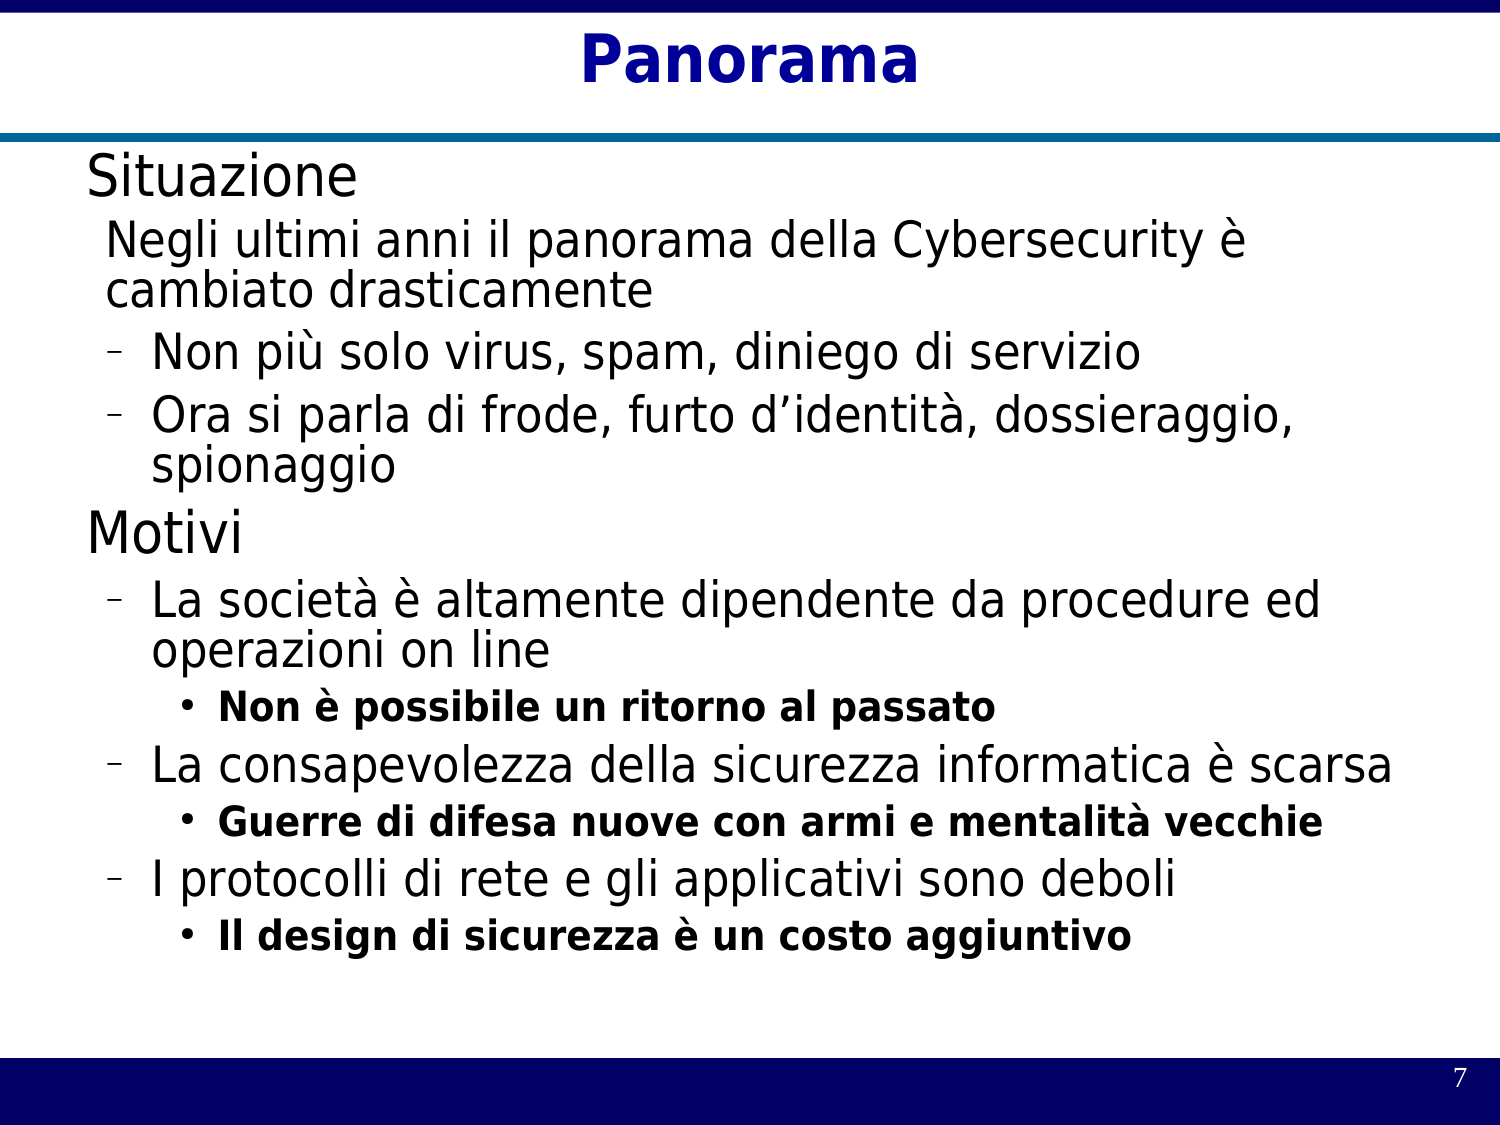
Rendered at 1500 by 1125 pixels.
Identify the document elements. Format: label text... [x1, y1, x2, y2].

list Situazione Negli ultimi anni il panorama della Cybersecurity è cambiato drasticamente Non più solo virus, spam, diniego di servizio Ora si parla di frode, furto d’identità, dossieraggio, spionaggio Motivi La società è altamente dipendente da procedure ed operazioni on line Non è possibile un ritorno al passato La consapevolezza della sicurezza informatica è scarsa Guerre di difesa nuove con armi e mentalità vecchie I protocolli di rete e gli applicativi sono deboli Il design di sicurezza è un costo aggiuntivo [30, 149, 1471, 1021]
title Panorama [30, 0, 1471, 126]
